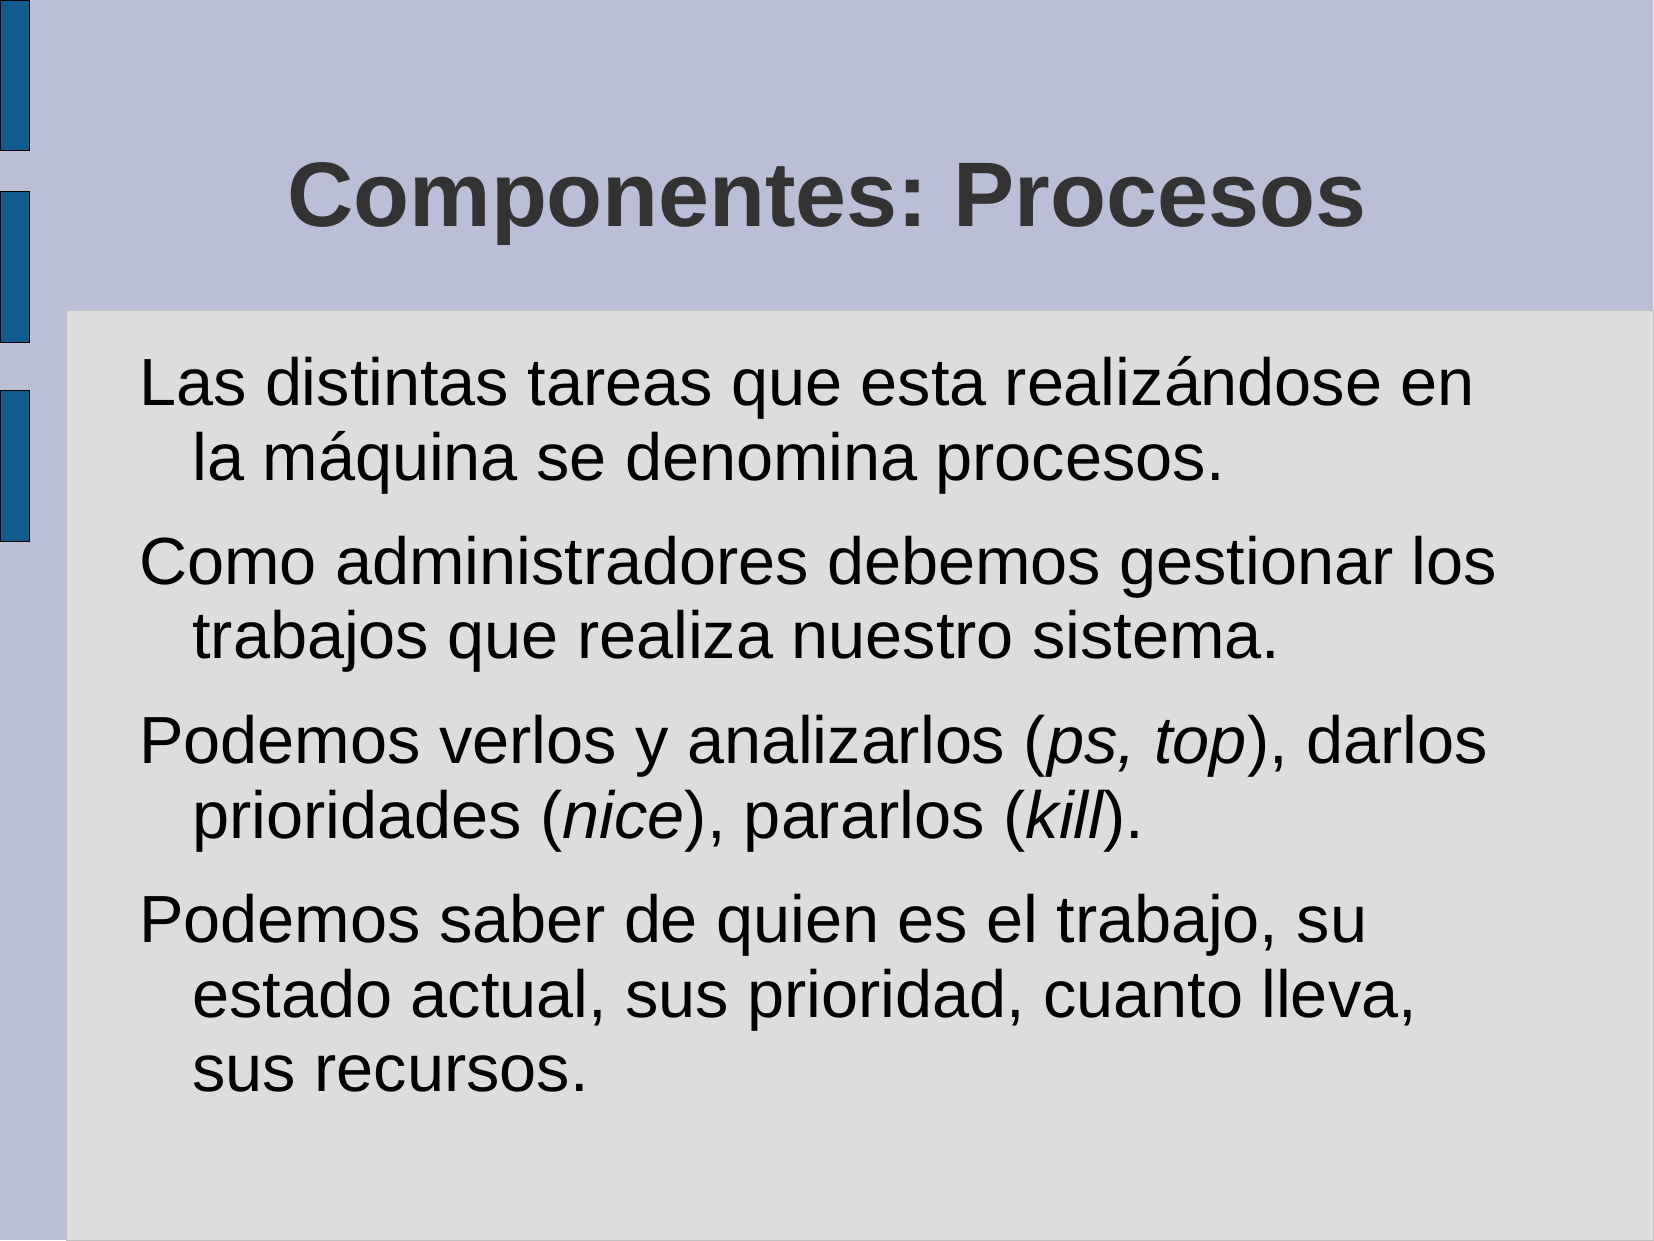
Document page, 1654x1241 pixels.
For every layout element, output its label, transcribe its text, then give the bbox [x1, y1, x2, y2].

title Componentes: Procesos [121, 91, 1534, 299]
list Las distintas tareas que esta realizándose en la máquina se denomina procesos. Como administradores debemos gestionar los trabajos que realiza nuestro sistema. Podemos verlos y analizarlos (ps, top), darlos prioridades (nice), pararlos (kill). Podemos saber de quien es el trabajo, su estado actual, sus prioridad, cuanto lleva, sus recursos. [121, 344, 1534, 1127]
